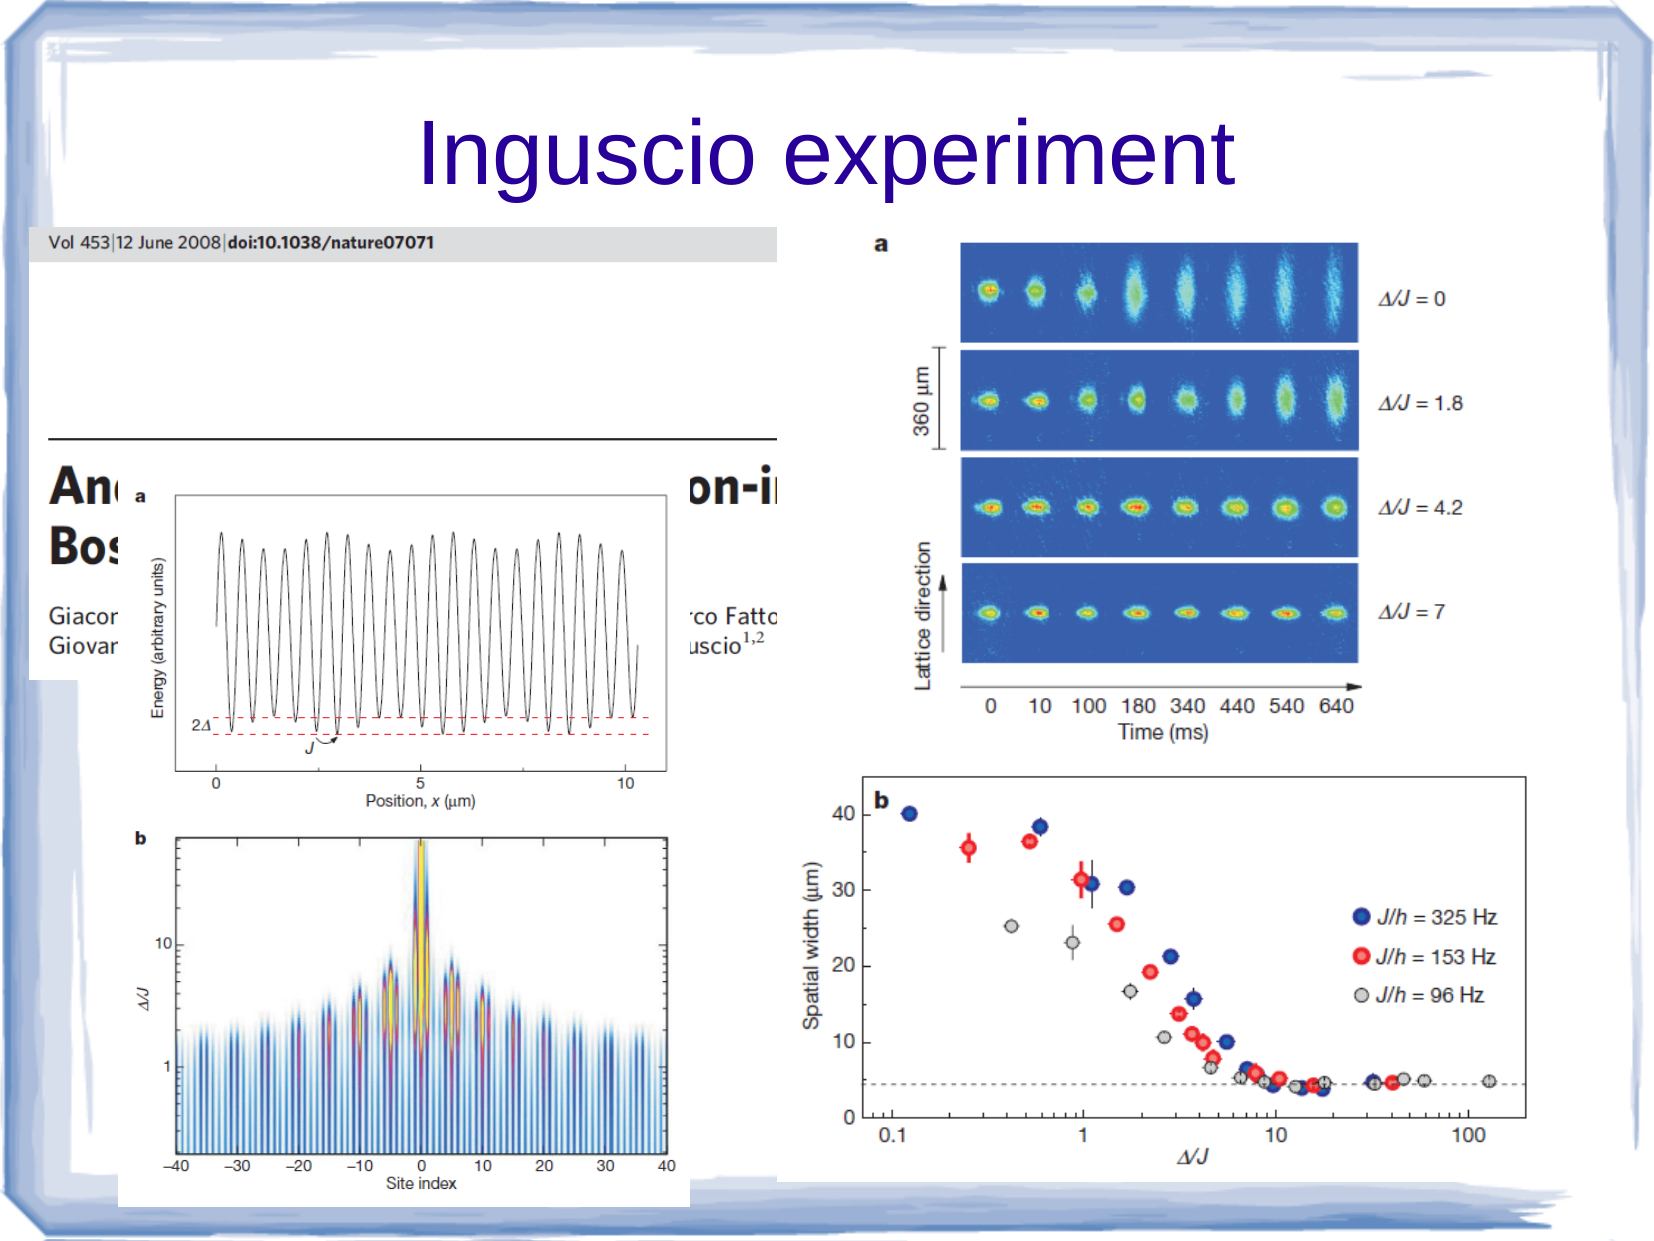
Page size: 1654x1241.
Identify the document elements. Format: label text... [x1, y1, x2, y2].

title Inguscio experiment [82, 56, 1571, 250]
picture [0, 0, 1654, 1241]
